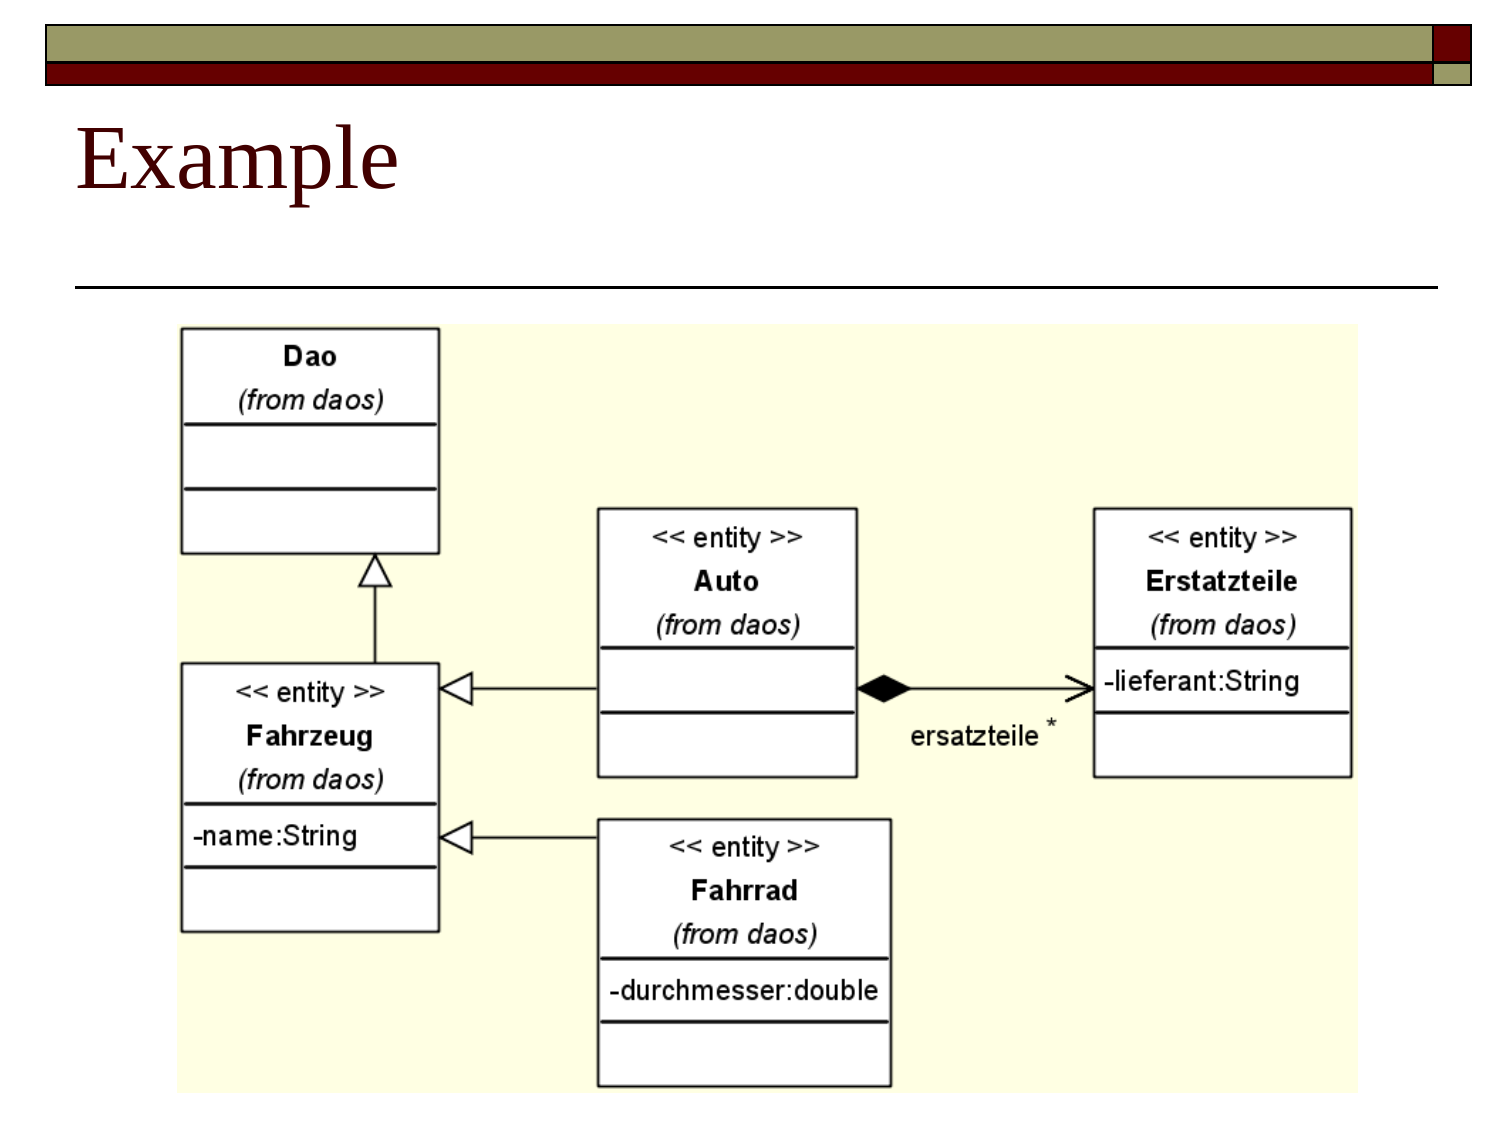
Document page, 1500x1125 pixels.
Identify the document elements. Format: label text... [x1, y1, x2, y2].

chart [177, 324, 1358, 1093]
title Example [75, 39, 1426, 276]
